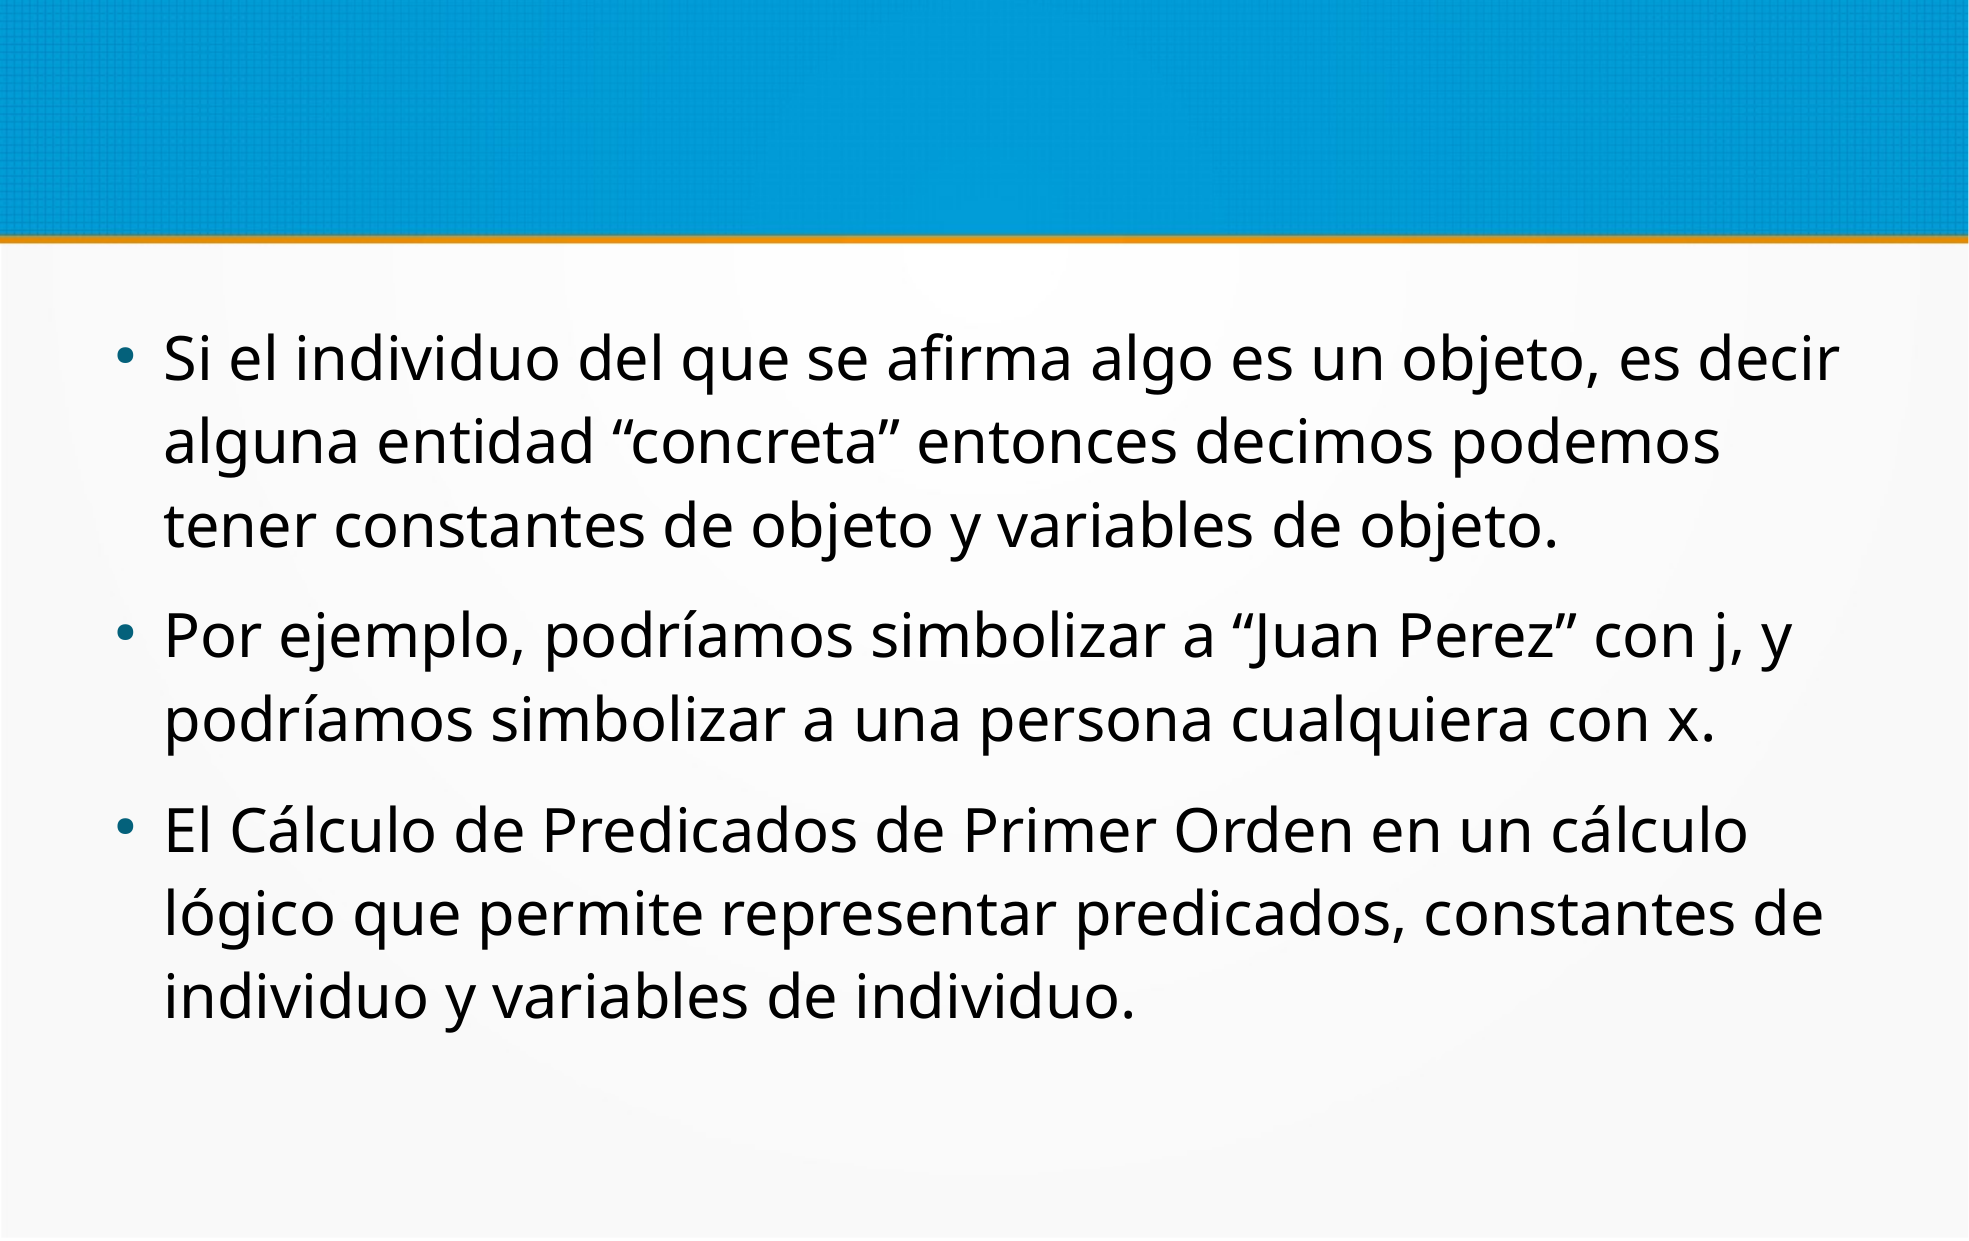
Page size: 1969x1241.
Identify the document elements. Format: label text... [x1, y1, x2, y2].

picture [0, 233, 1969, 1241]
list Si el individuo del que se afirma algo es un objeto, es decir alguna entidad “concreta” entonces decimos podemos tener constantes de objeto y variables de objeto. Por ejemplo, podríamos simbolizar a “Juan Perez” con j, y podríamos simbolizar a una persona cualquiera con x. El Cálculo de Predicados de Primer Orden en un cálculo lógico que permite representar predicados, constantes de individuo y variables de individuo. [98, 315, 1861, 1081]
